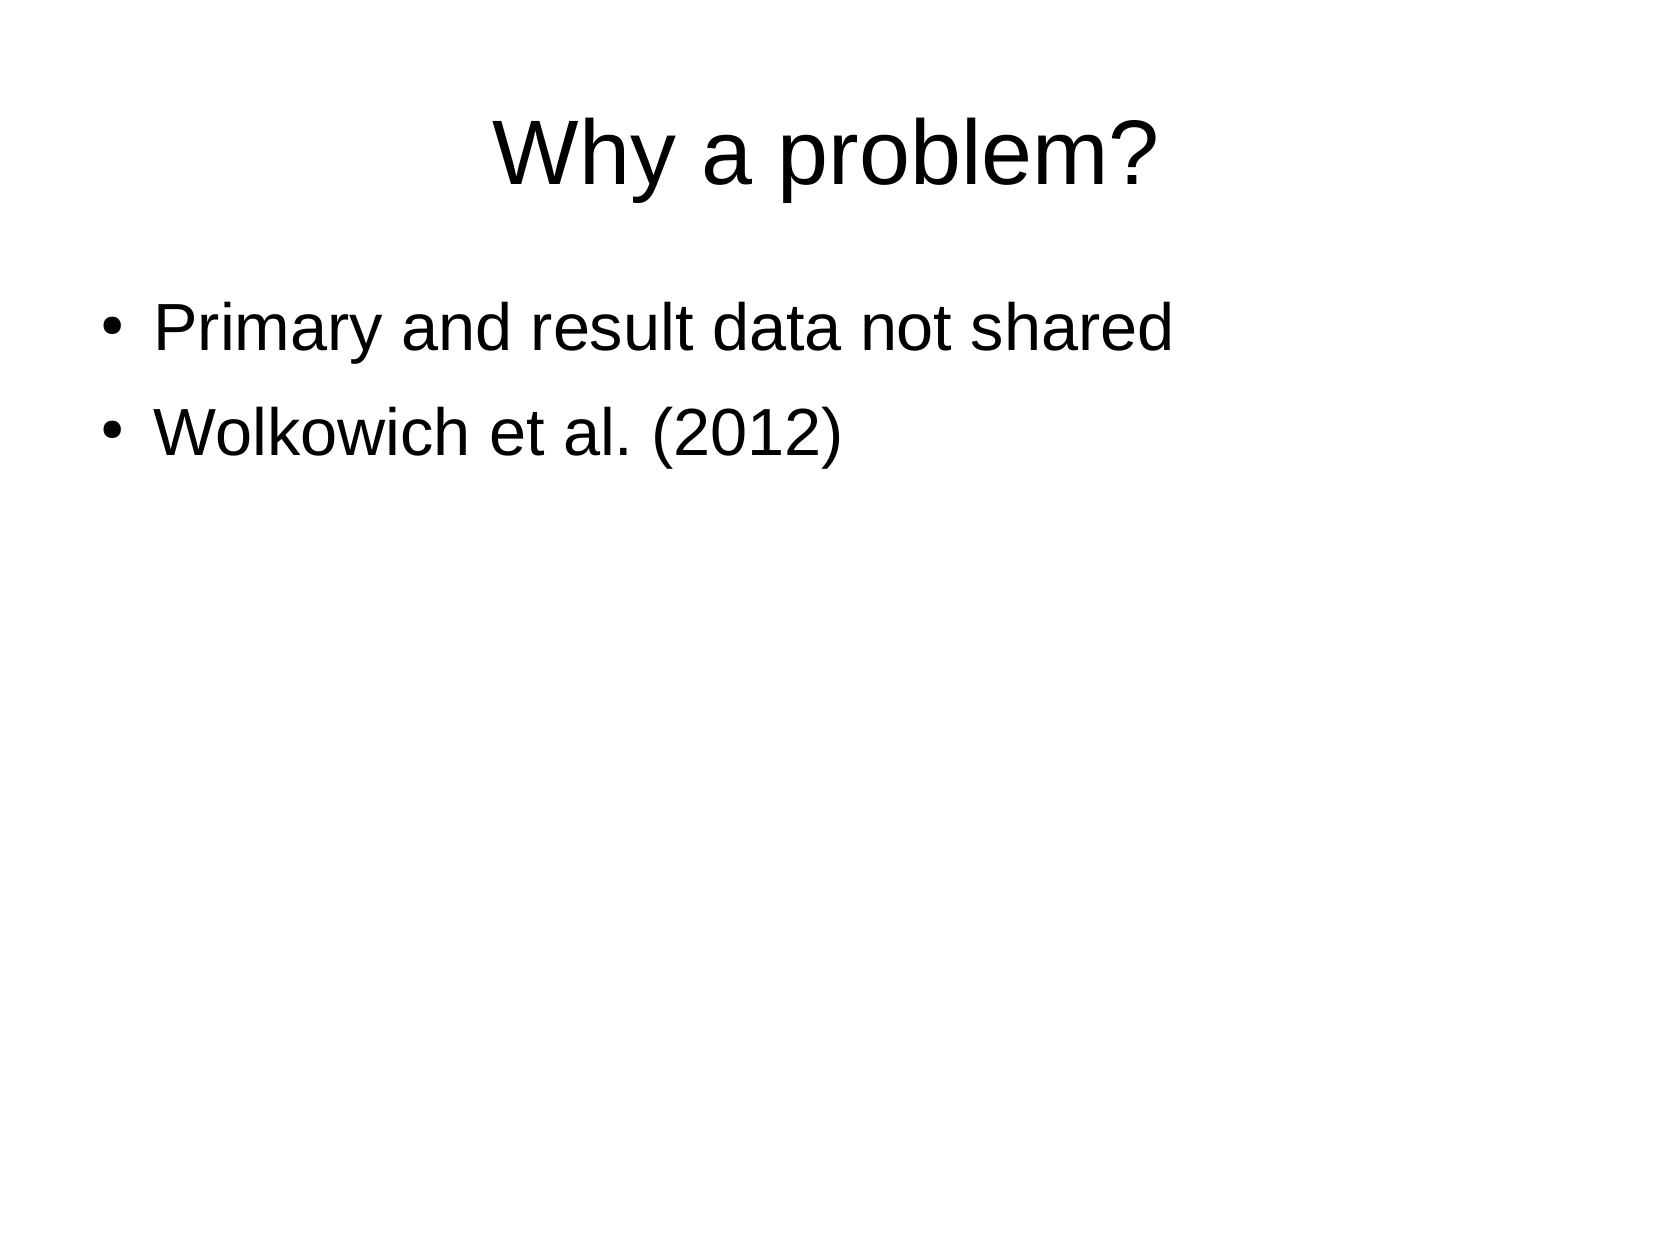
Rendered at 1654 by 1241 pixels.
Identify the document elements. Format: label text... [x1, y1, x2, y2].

list Primary and result data not shared Wolkowich et al. (2012) [82, 290, 1538, 1010]
title Why a problem? [82, 49, 1571, 257]
